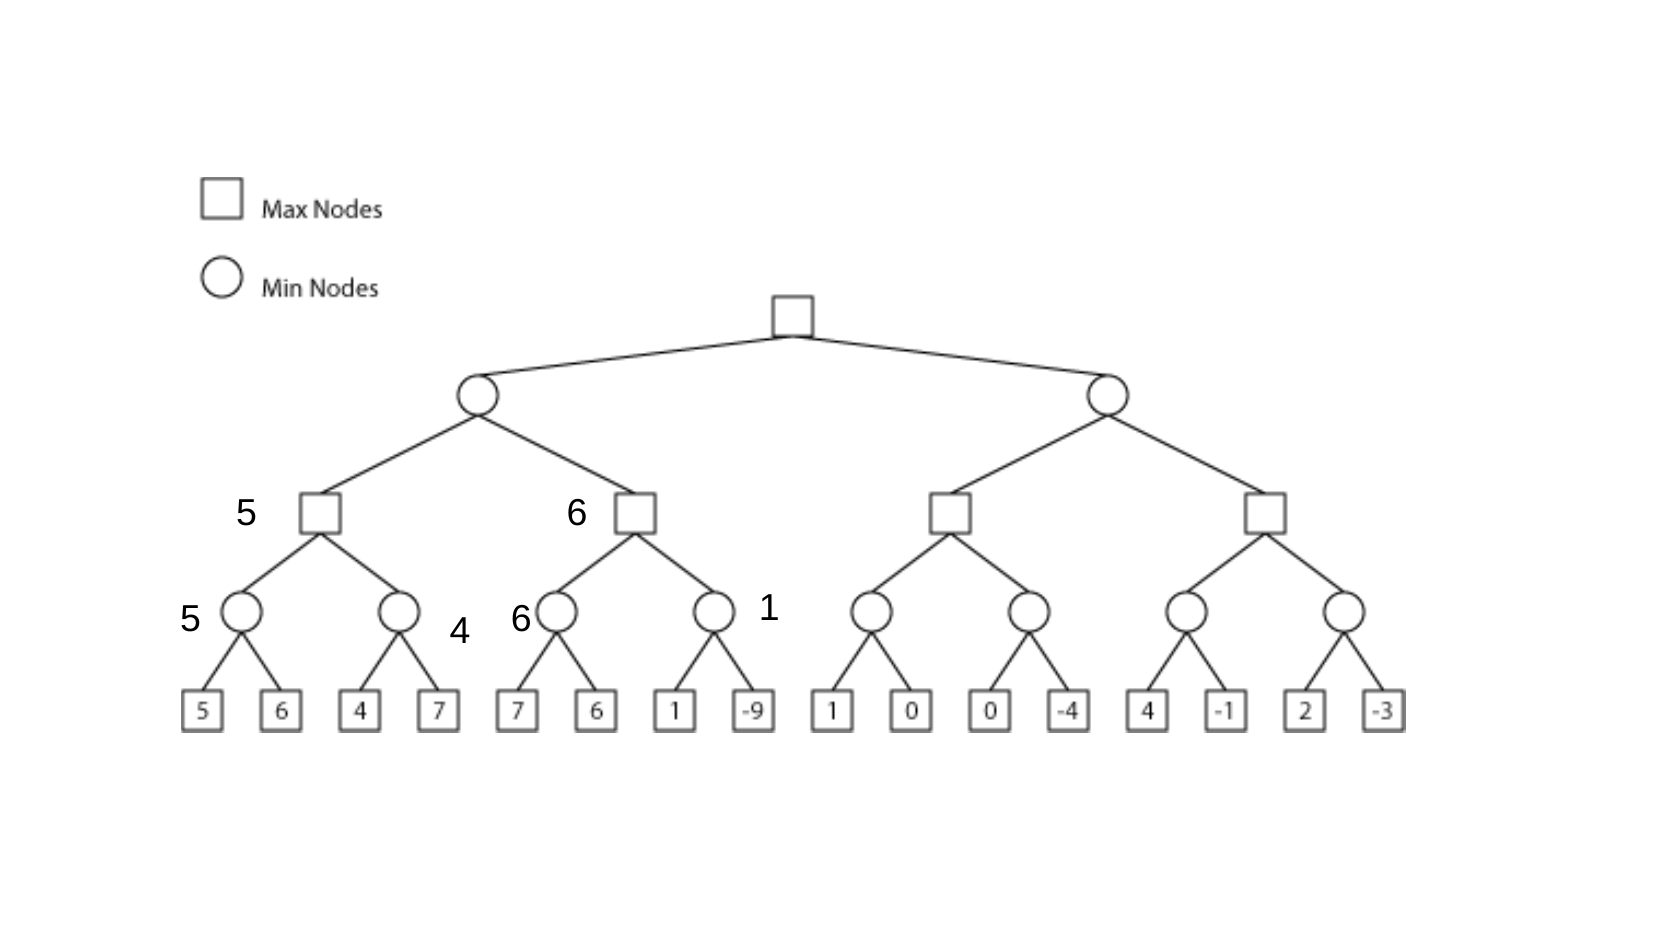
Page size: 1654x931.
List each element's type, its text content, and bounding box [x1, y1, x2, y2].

text_box 4 [434, 602, 486, 660]
picture [181, 177, 1406, 733]
text_box 6 [551, 484, 603, 542]
text_box 5 [221, 484, 272, 542]
text_box 5 [165, 590, 216, 648]
text_box 1 [744, 578, 795, 636]
text_box 6 [496, 590, 547, 648]
